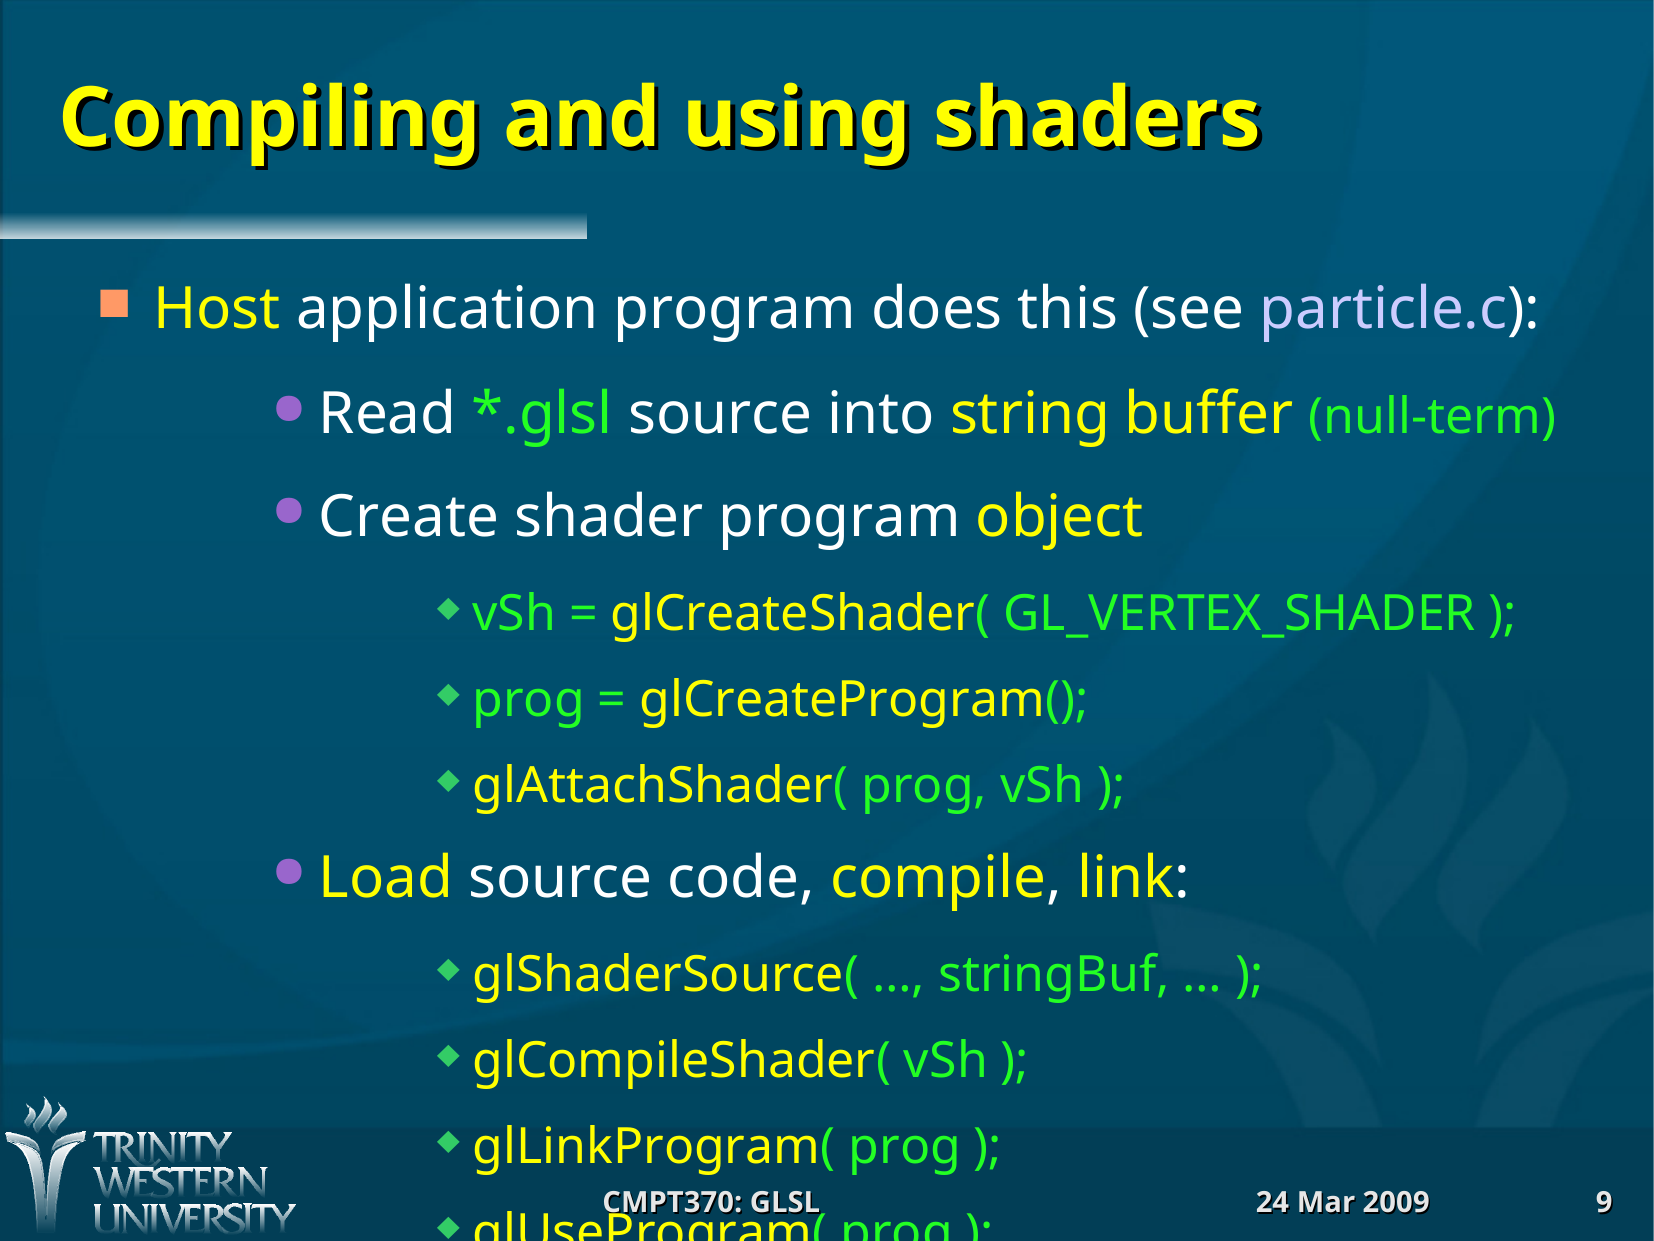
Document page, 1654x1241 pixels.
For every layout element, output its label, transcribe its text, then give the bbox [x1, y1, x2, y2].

title Compiling and using shaders [59, 27, 1548, 201]
list Host application program does this (see particle.c): Read *.glsl source into string buffer (null-term) Create shader program object vSh = glCreateShader( GL_VERTEX_SHADER ); prog = glCreateProgram(); glAttachShader( prog, vSh ); Load source code, compile, link: glShaderSource( …, stringBuf, … ); glCompileShader( vSh ); glLinkProgram( prog ); glUseProgram( prog ); [82, 266, 1654, 1148]
picture [0, 214, 586, 232]
picture [0, 233, 586, 238]
picture [38, 1227, 54, 1232]
